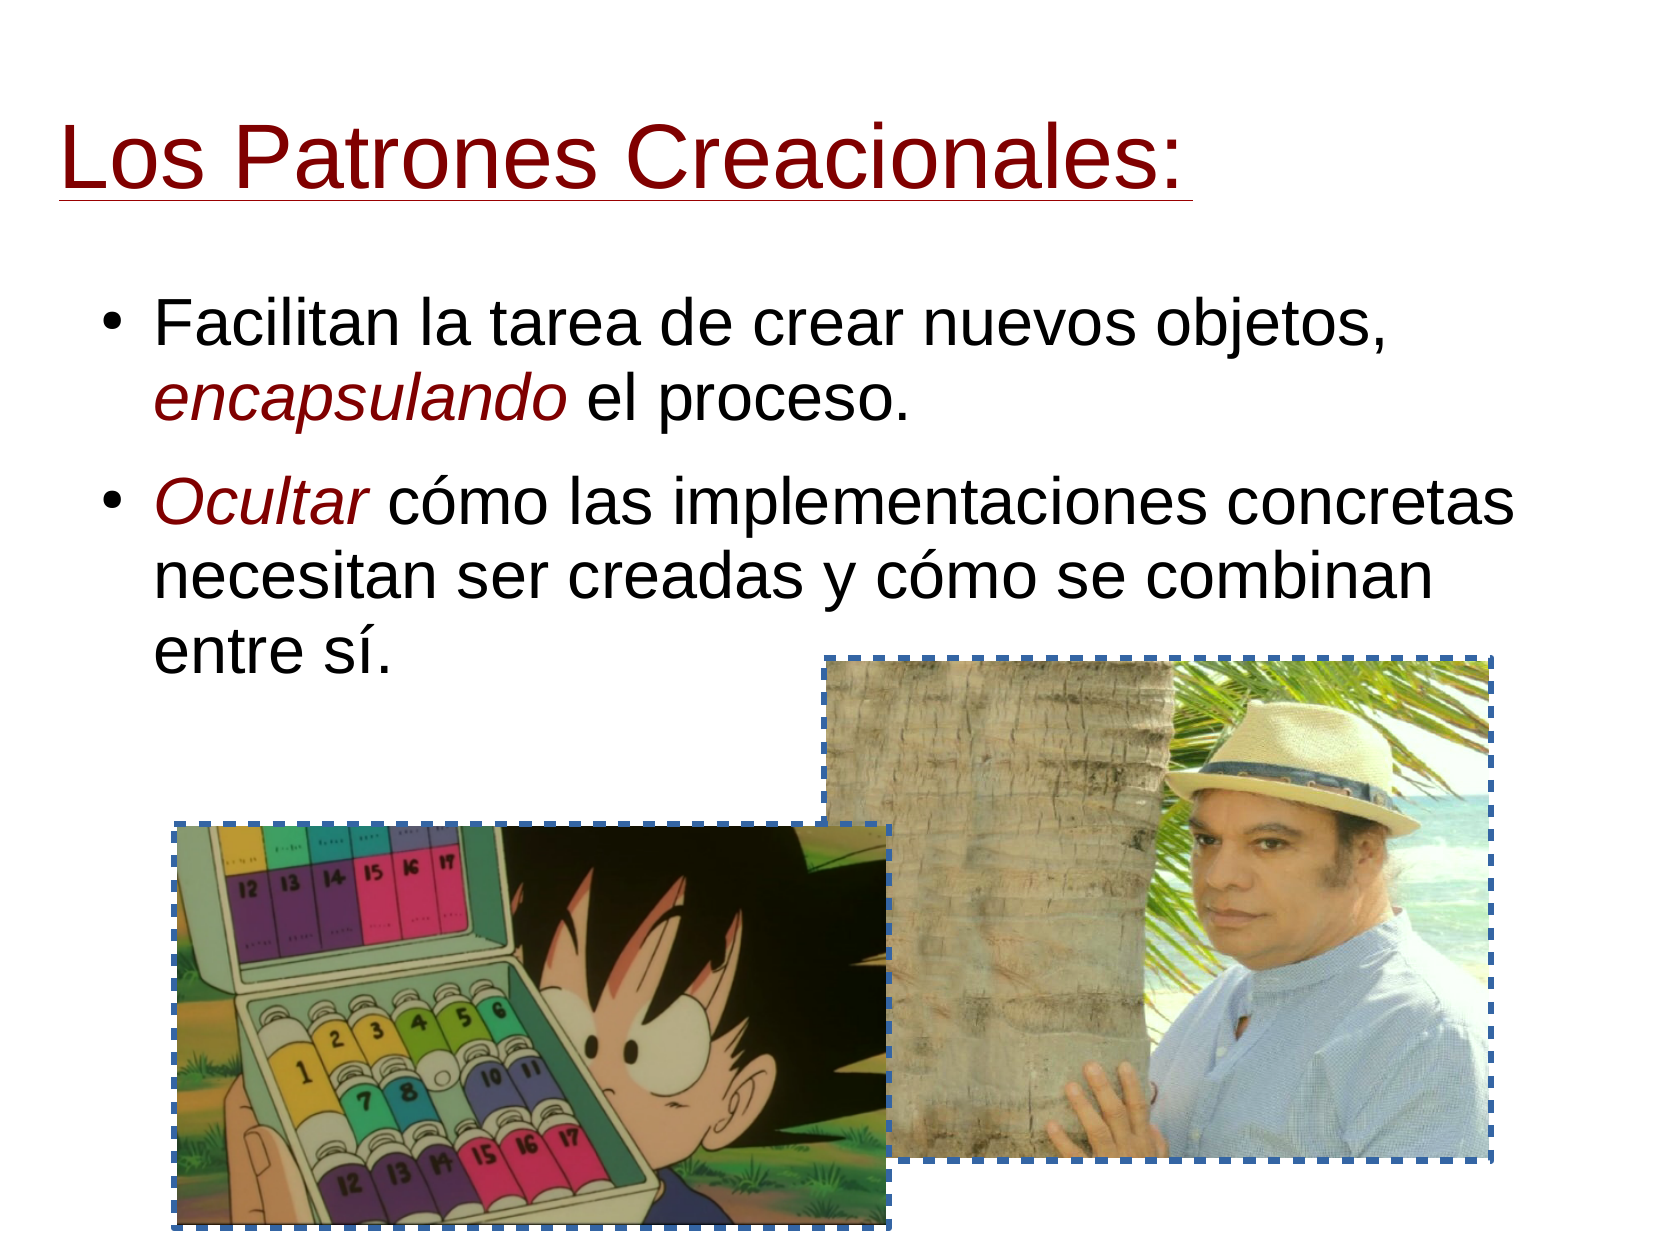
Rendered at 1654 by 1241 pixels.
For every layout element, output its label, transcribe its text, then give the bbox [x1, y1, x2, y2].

list Facilitan la tarea de crear nuevos objetos, encapsulando el proceso. Ocultar cómo las implementaciones concretas necesitan ser creadas y cómo se combinan entre sí. [82, 284, 1571, 1004]
picture [177, 661, 1489, 1226]
title Los Patrones Creacionales: [59, 52, 1489, 260]
